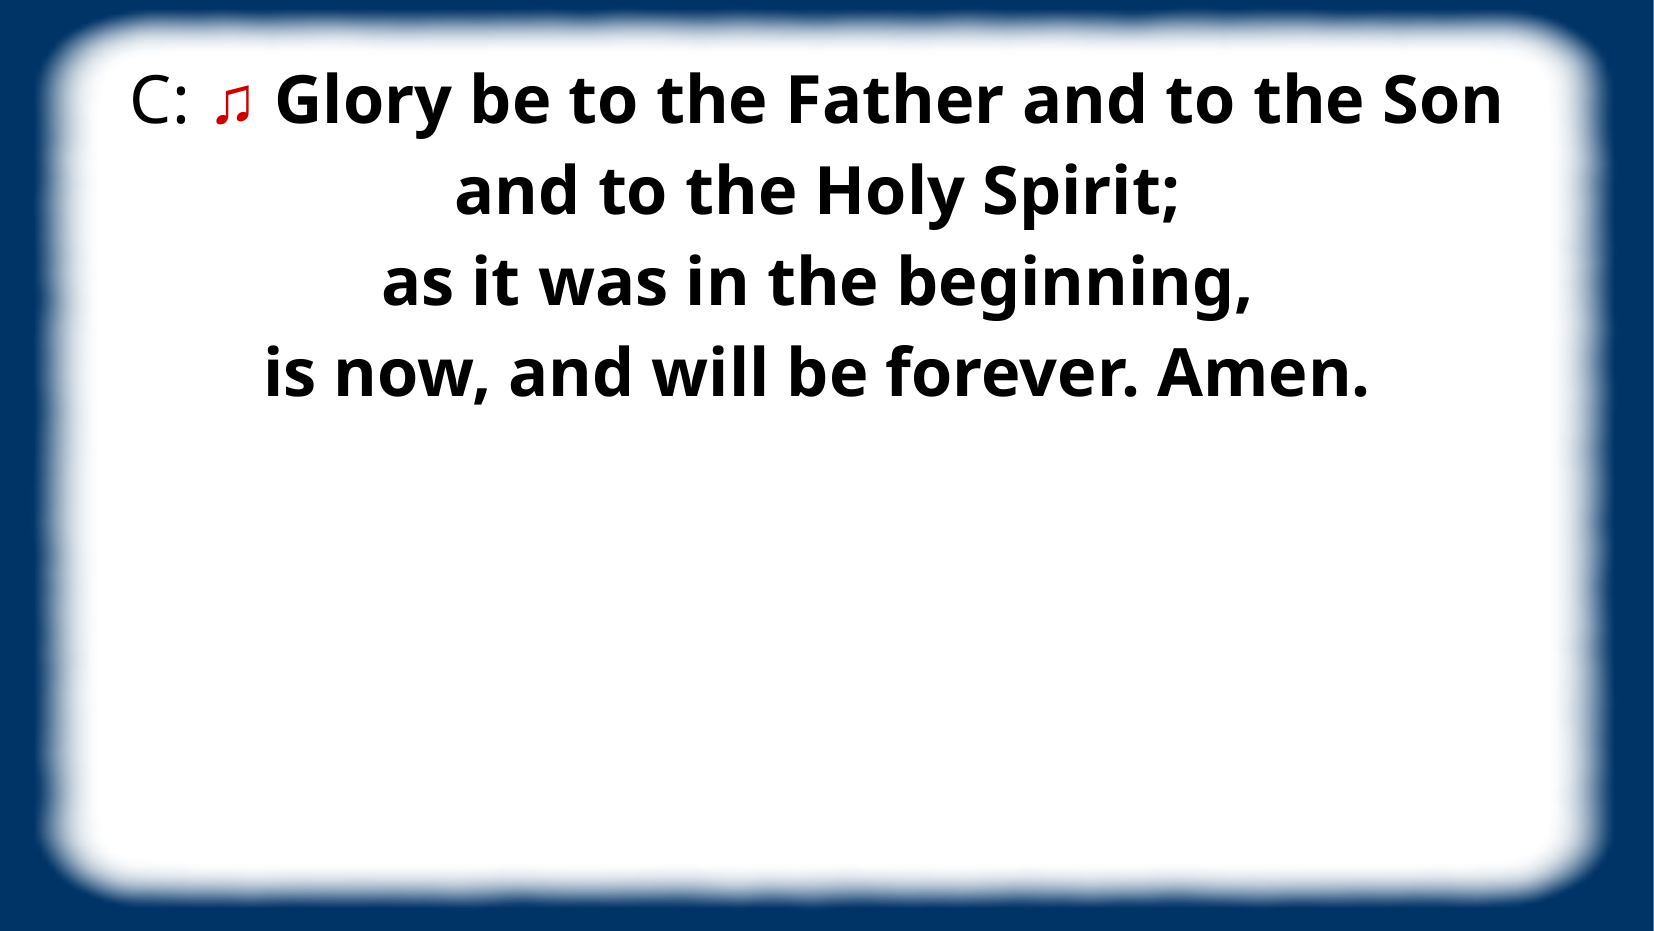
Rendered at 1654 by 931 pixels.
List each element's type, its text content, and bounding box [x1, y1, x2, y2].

picture [0, 0, 1654, 931]
text_box C: ♫ Glory be to the Father and to the Son and to the Holy Spirit; as it was in the beginning, is now, and will be forever. Amen. [90, 45, 1546, 415]
